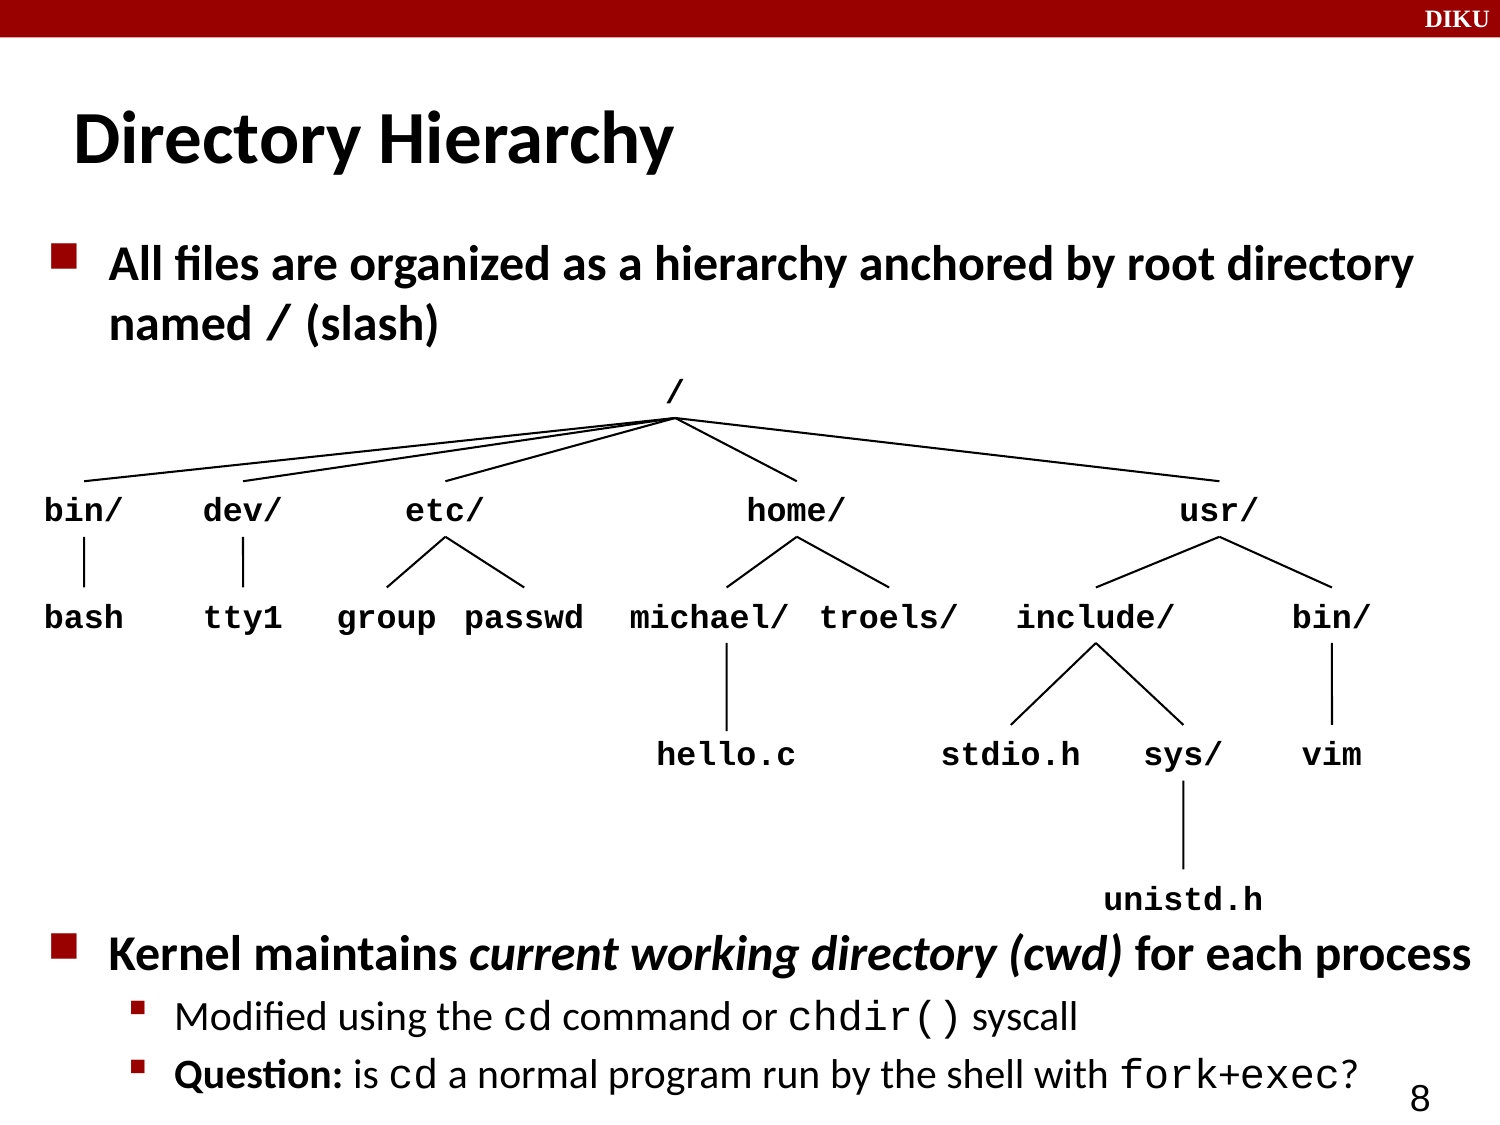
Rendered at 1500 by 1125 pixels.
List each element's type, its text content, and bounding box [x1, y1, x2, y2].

text_box sys/ [1128, 725, 1239, 780]
text_box bash [29, 587, 139, 643]
text_box bin/ [29, 481, 139, 536]
text_box group [321, 587, 449, 643]
text_box michael/ [614, 587, 745, 643]
text_box vim [1287, 725, 1377, 780]
text_box dev/ [188, 481, 298, 536]
text_box usr/ [1164, 481, 1275, 536]
text_box passwd [449, 587, 599, 643]
text_box All files are organized as a hierarchy anchored by root directory named / (slash) Kernel maintains current working directory (cwd) for each process Modified using the cd command or chdir() syscall Question: is cd a normal program run by the shell with fork+exec? [391, 539, 520, 587]
text_box troels/ [804, 587, 974, 643]
text_box etc/ [390, 481, 501, 536]
text_box bin/ [1277, 587, 1387, 643]
text_box tty1 [188, 587, 298, 643]
text_box unistd.h [1088, 869, 1279, 925]
text_box include/ [1000, 587, 1191, 643]
text_box home/ [731, 481, 862, 536]
text_box hello.c [641, 725, 812, 780]
text_box / [650, 362, 700, 418]
text_box All files are organized as a hierarchy anchored by root directory named / (slash) Kernel maintains current working directory (cwd) for each process Modified using the cd command or chdir() syscall Question: is cd a normal program run by the shell with fork+exec? [37, 223, 1498, 1088]
text_box Directory Hierarchy [58, 71, 1304, 197]
text_box stdio.h [925, 725, 1096, 780]
